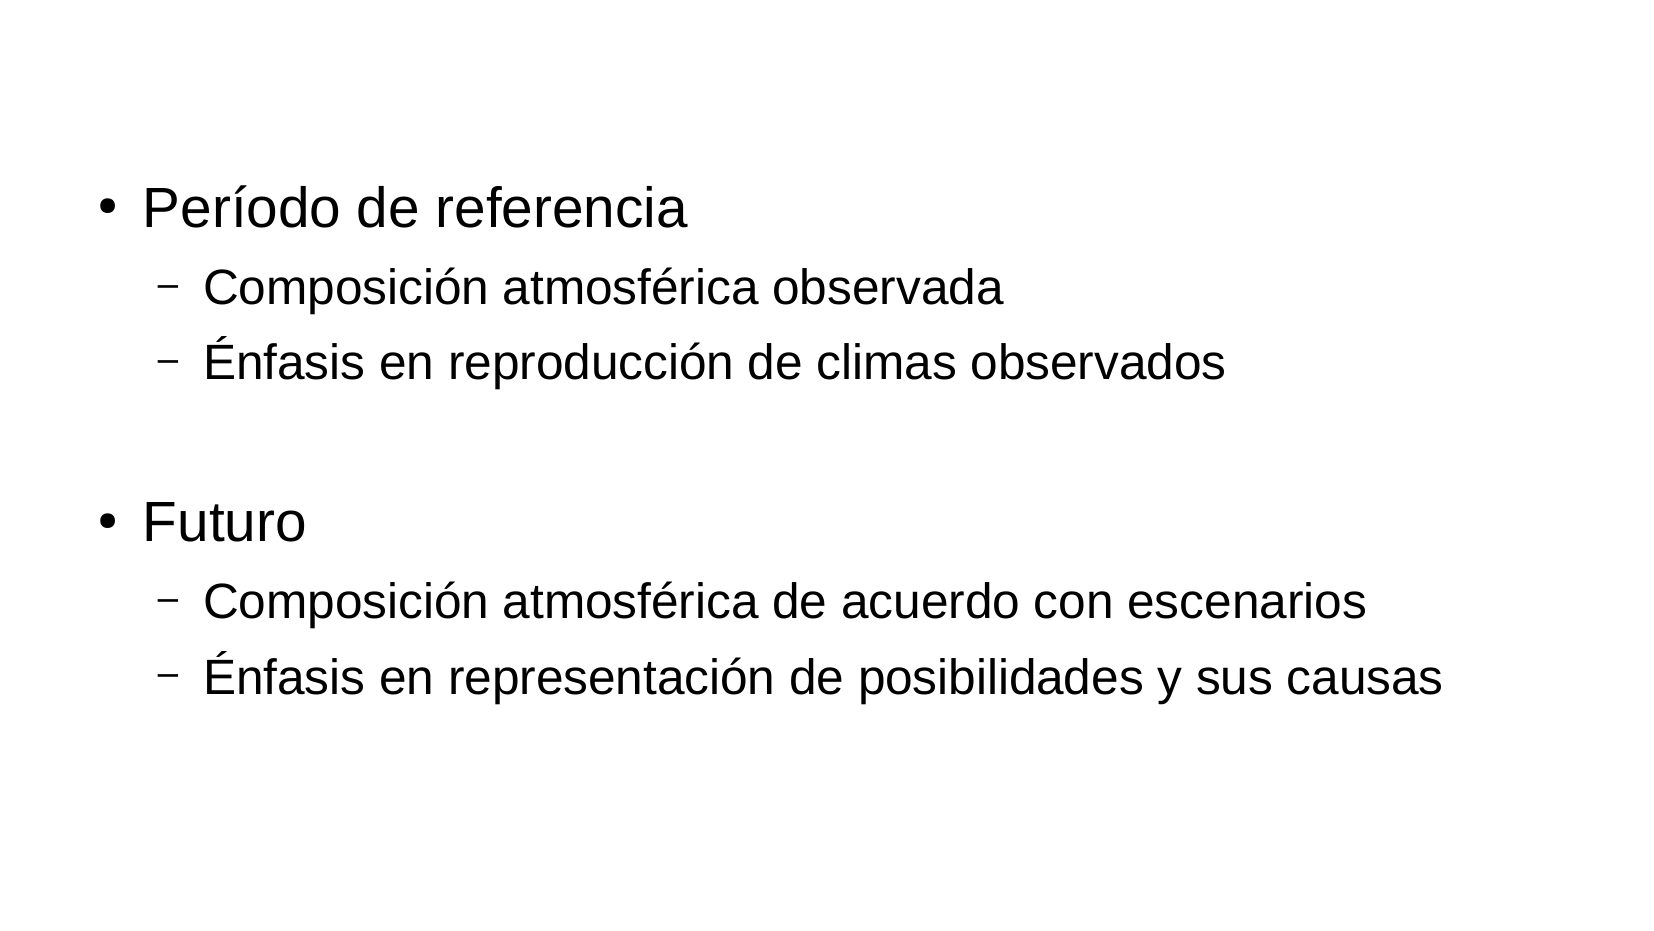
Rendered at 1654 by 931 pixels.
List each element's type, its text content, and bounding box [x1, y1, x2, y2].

list Período de referencia Composición atmosférica observada Énfasis en reproducción de climas observados Futuro Composición atmosférica de acuerdo con escenarios Énfasis en representación de posibilidades y sus causas [82, 176, 1571, 716]
